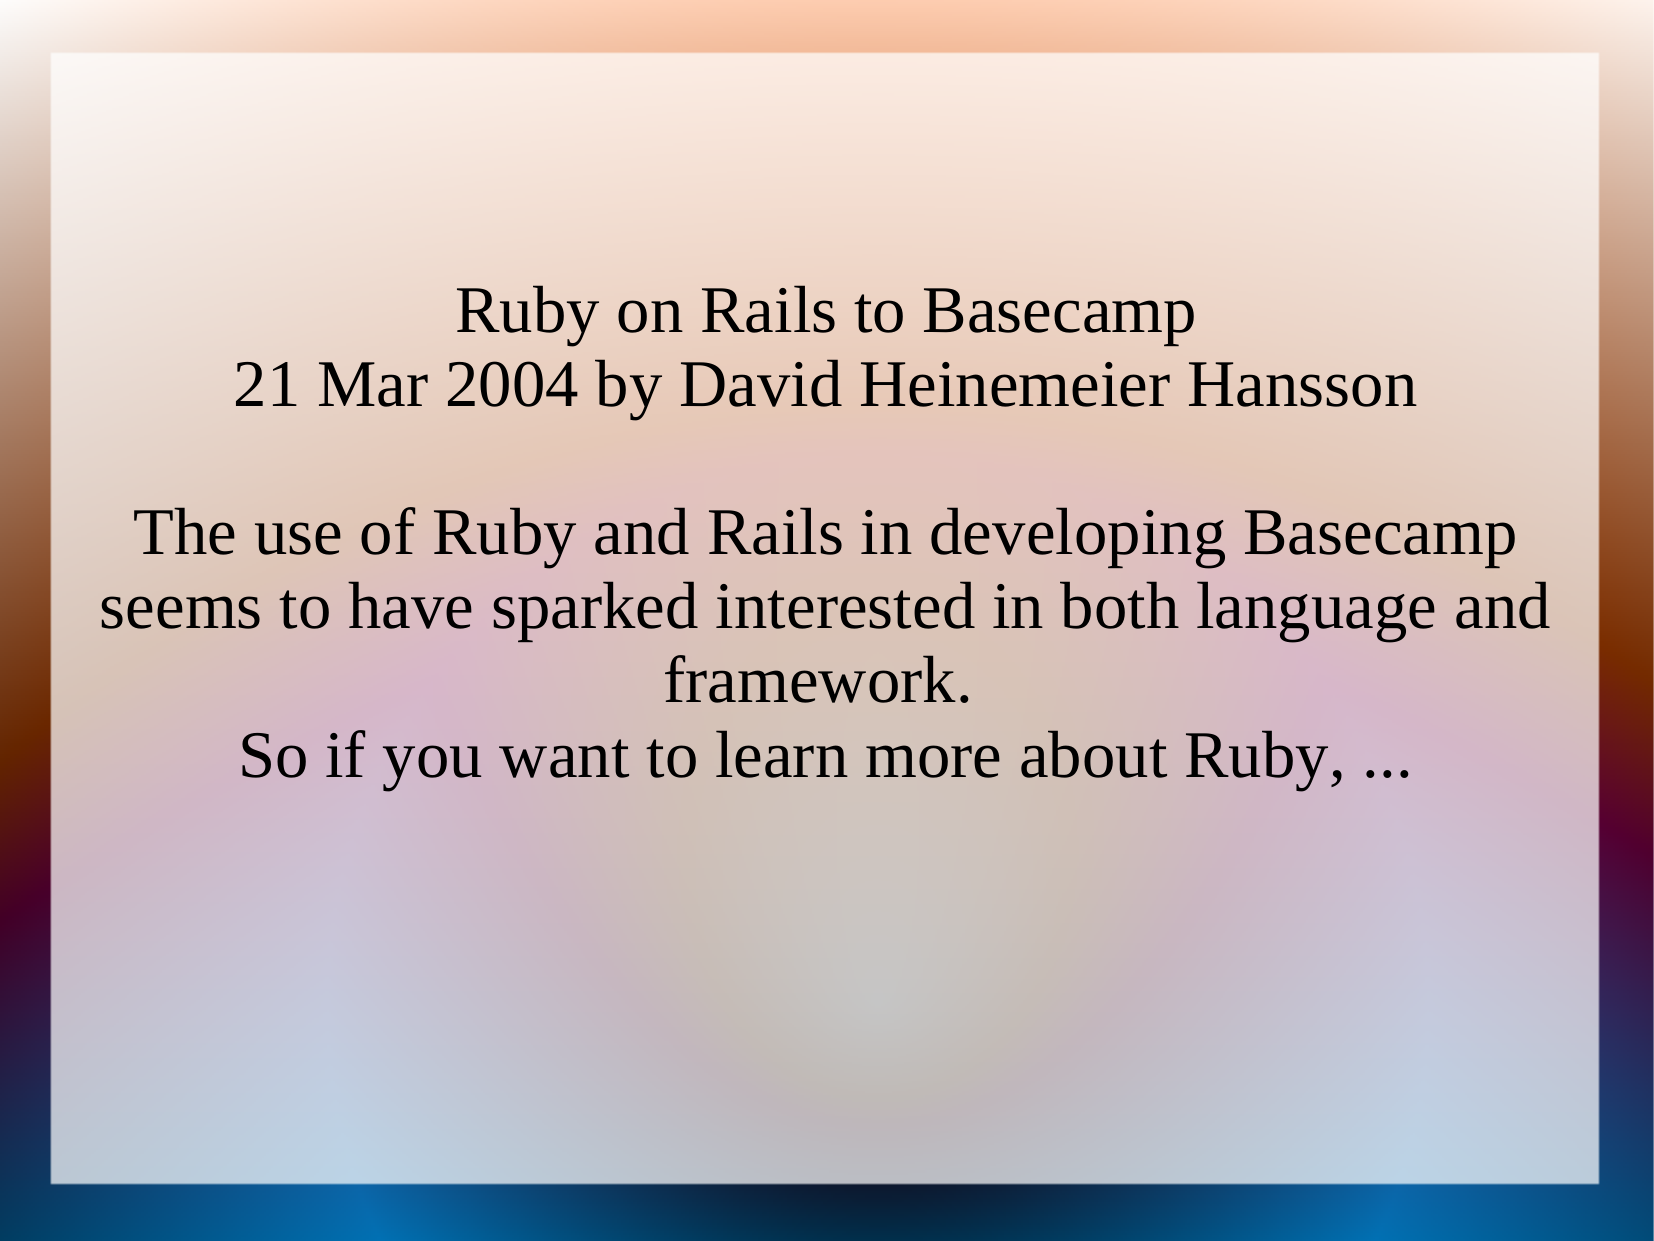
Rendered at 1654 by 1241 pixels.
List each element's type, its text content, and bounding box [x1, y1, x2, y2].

picture [0, 0, 1654, 1241]
subtitle Ruby on Rails to Basecamp 21 Mar 2004 by David Heinemeier Hansson The use of Ruby and Rails in developing Basecamp seems to have sparked interested in both language and framework. So if you want to learn more about Ruby, ... [82, 55, 1571, 1010]
